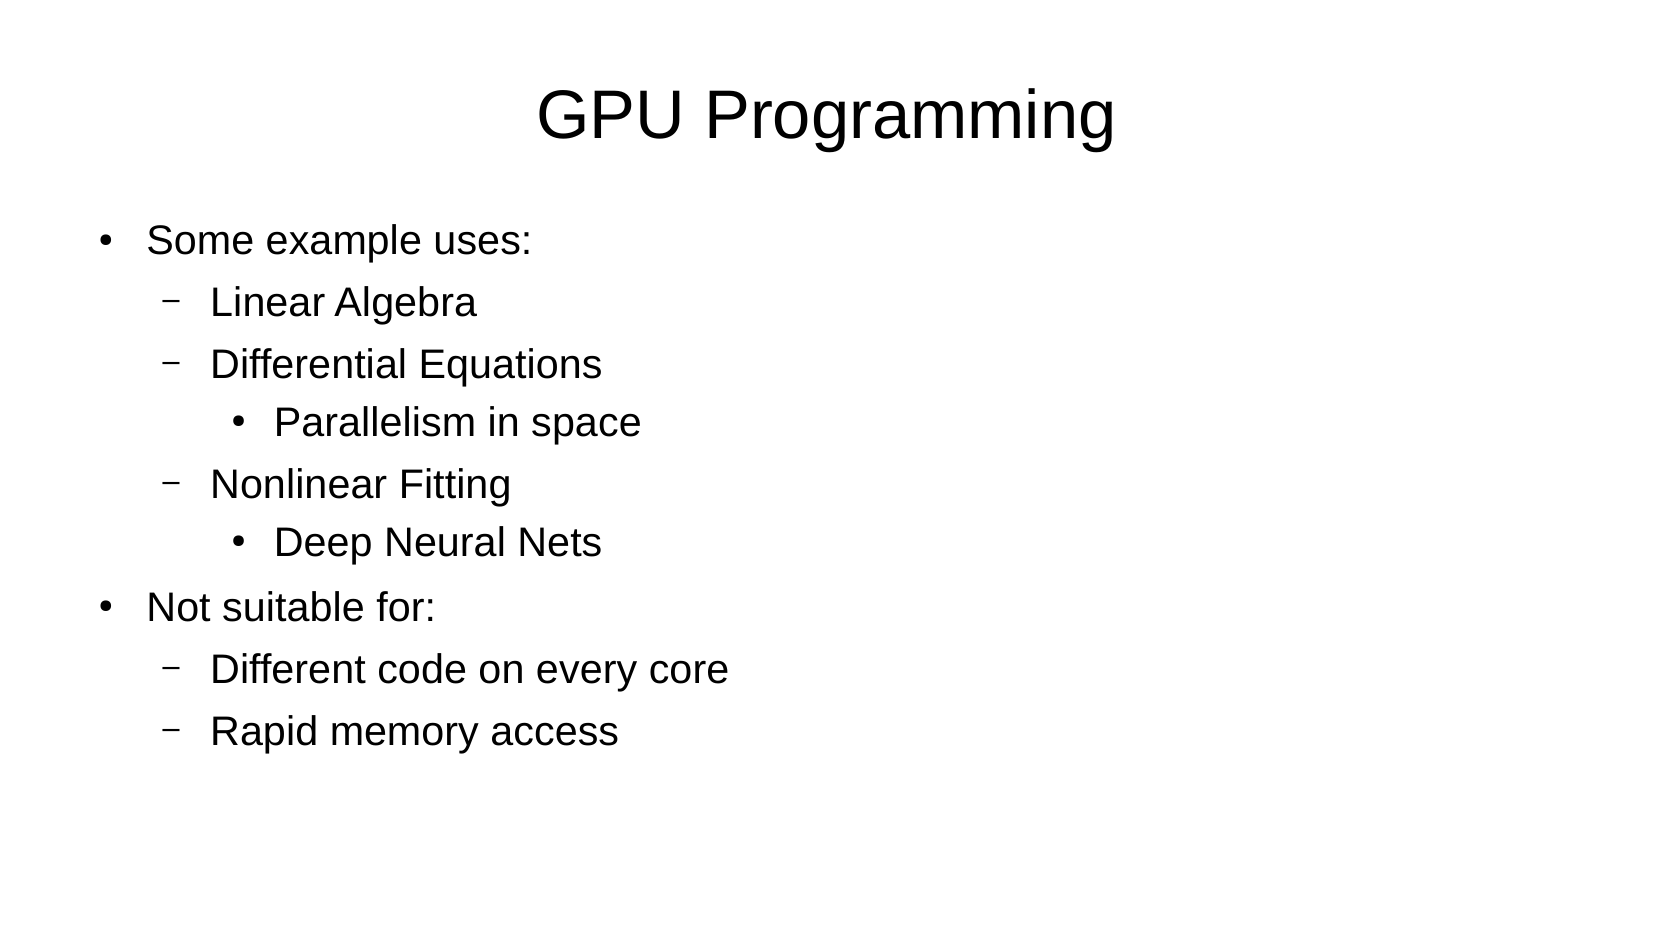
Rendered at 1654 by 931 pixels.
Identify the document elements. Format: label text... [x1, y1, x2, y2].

title GPU Programming [82, 37, 1571, 193]
list Some example uses: Linear Algebra Differential Equations Parallelism in space Nonlinear Fitting Deep Neural Nets Not suitable for: Different code on every core Rapid memory access [82, 217, 1571, 757]
